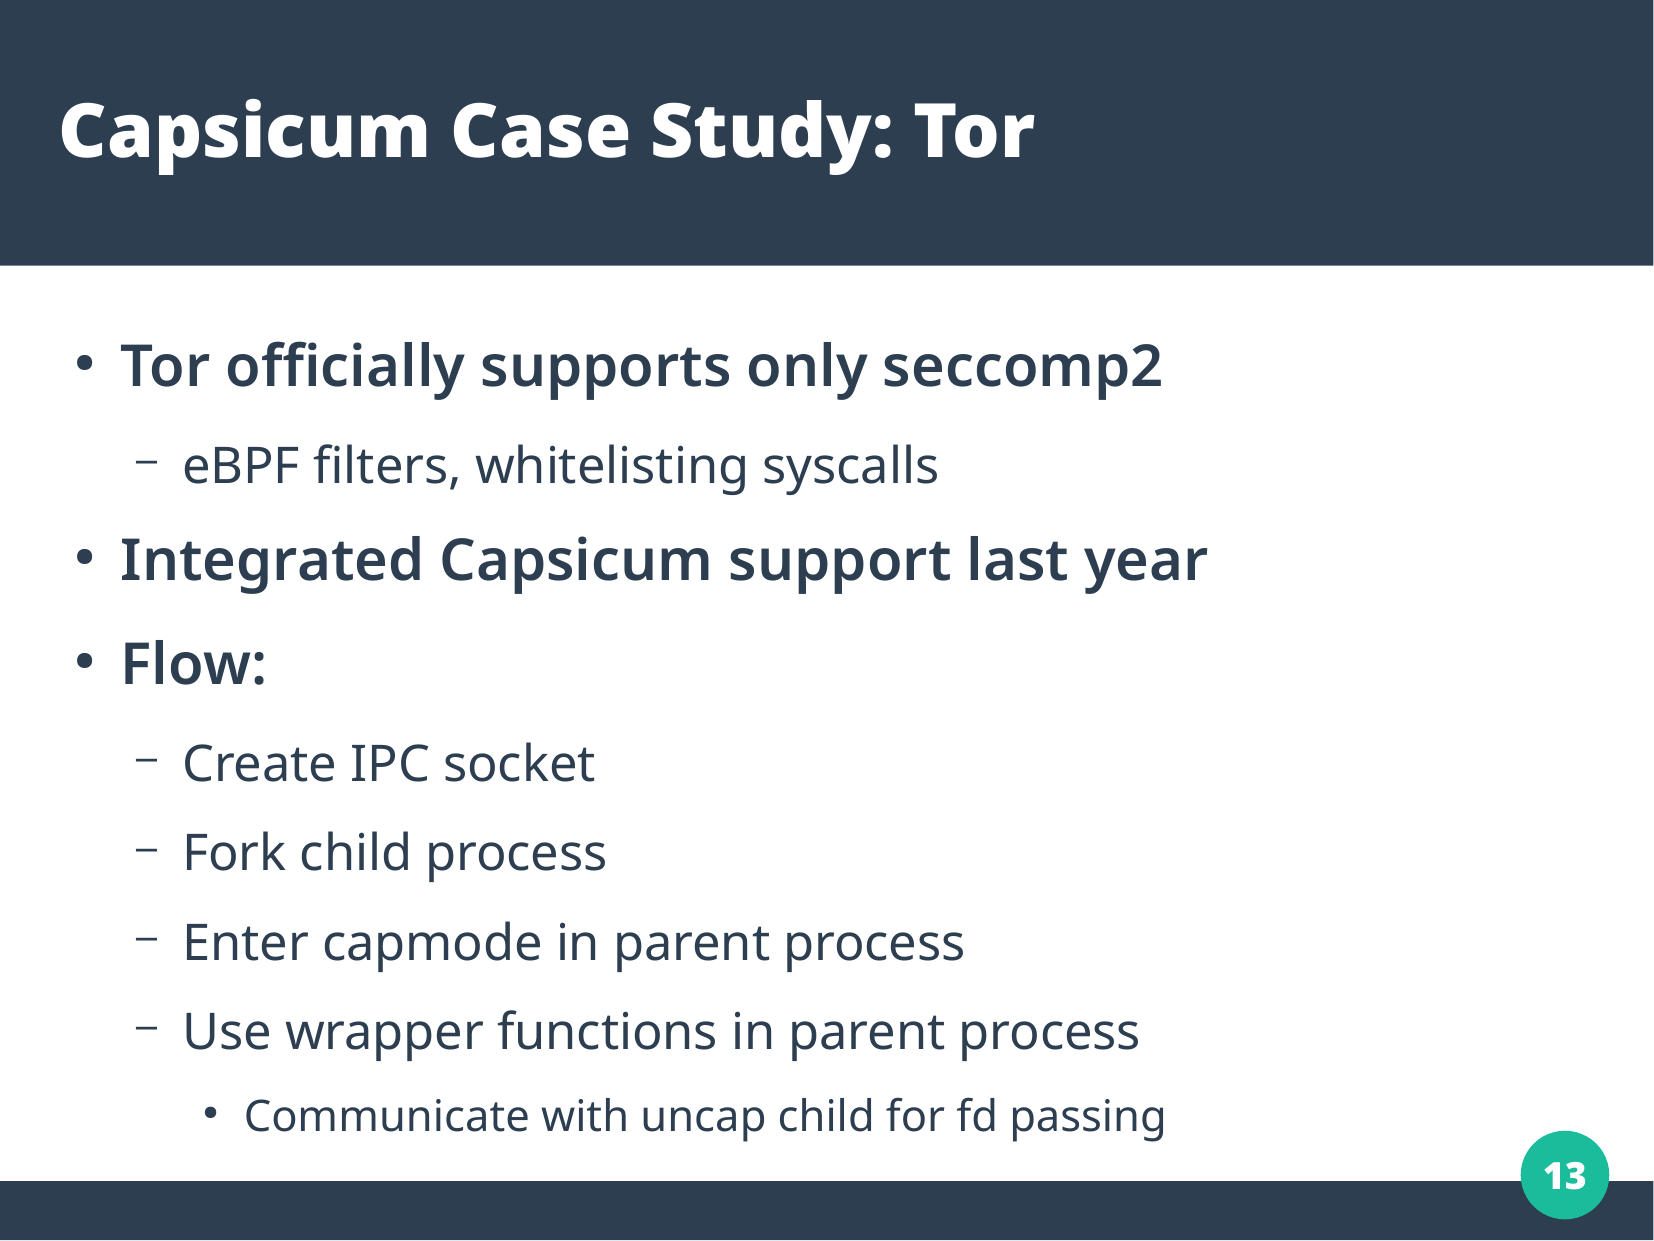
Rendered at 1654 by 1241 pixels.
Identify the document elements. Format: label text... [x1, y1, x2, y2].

list Tor officially supports only seccomp2 eBPF filters, whitelisting syscalls Integrated Capsicum support last year Flow: Create IPC socket Fork child process Enter capmode in parent process Use wrapper functions in parent process Communicate with uncap child for fd passing [59, 324, 1595, 1152]
title Capsicum Case Study: Tor [59, 49, 1595, 207]
